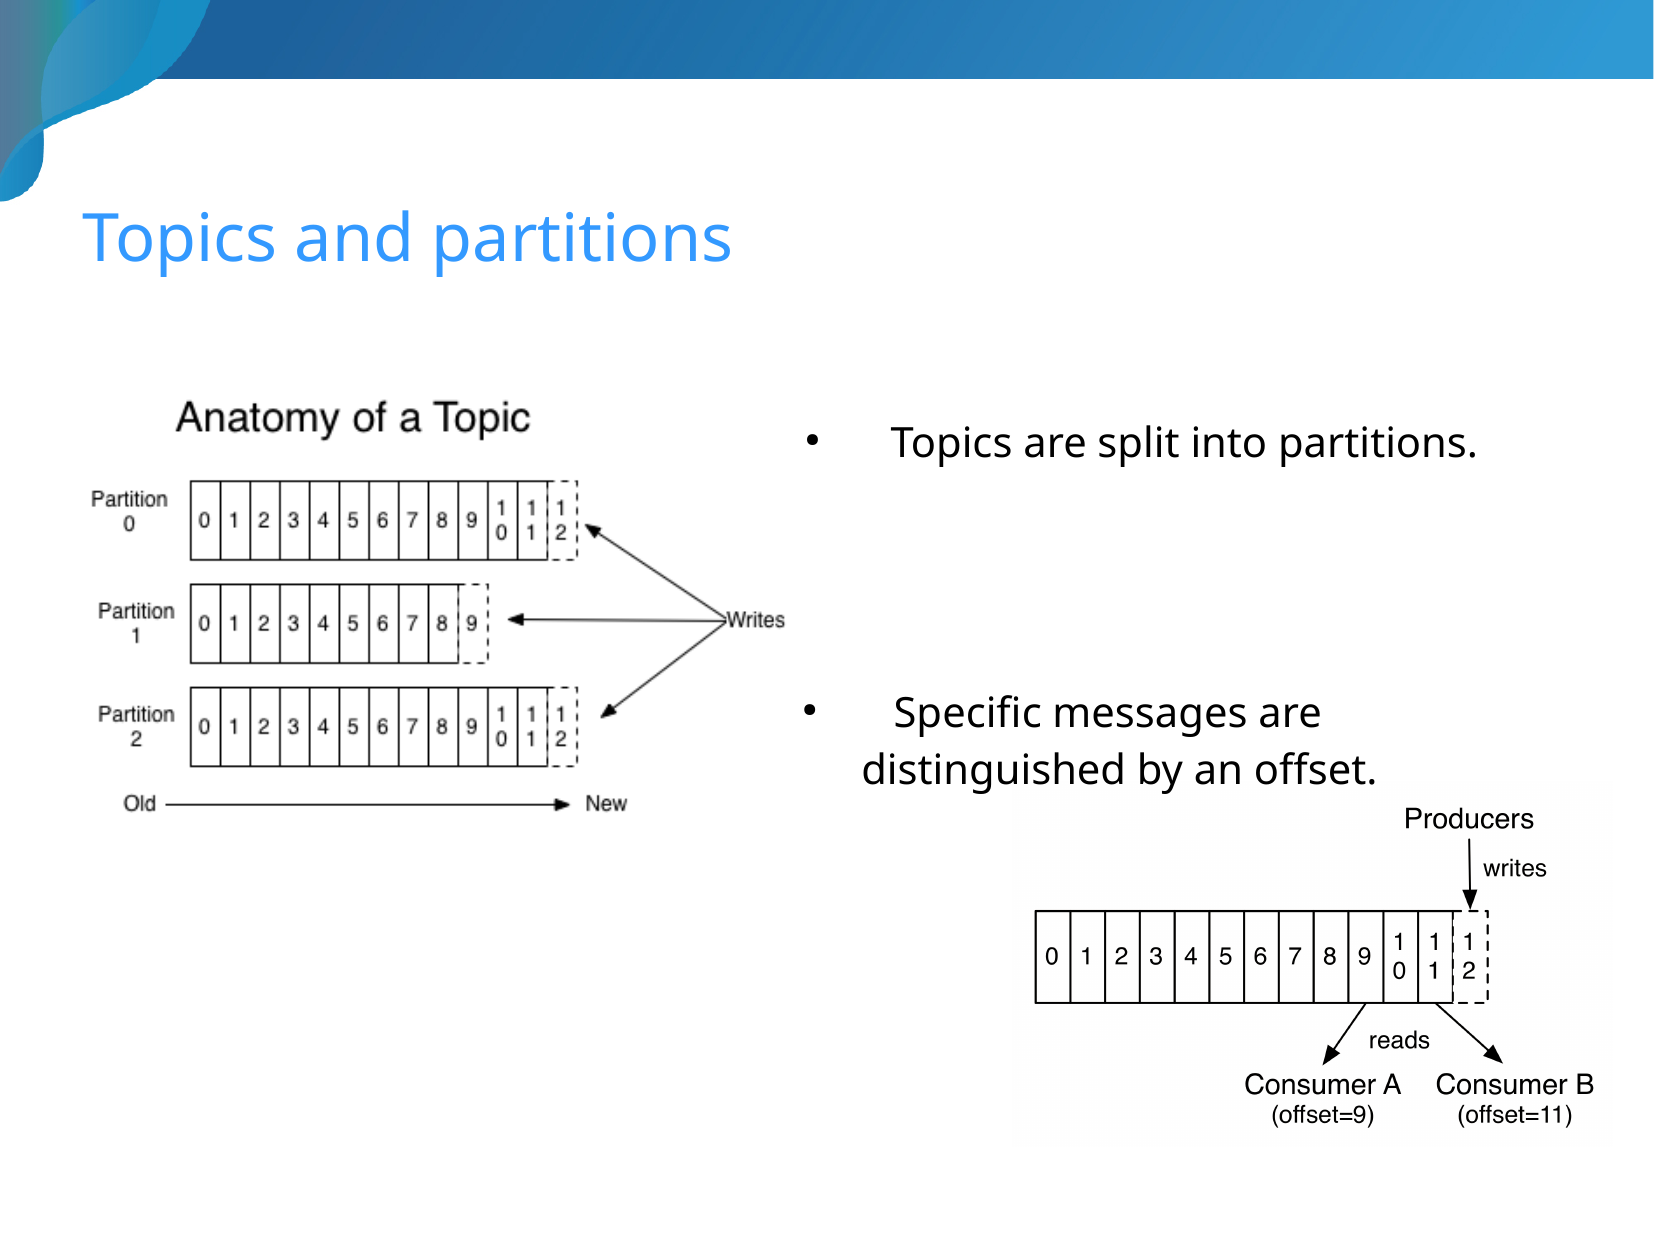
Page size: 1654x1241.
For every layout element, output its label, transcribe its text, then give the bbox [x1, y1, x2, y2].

picture [0, 0, 1654, 1241]
title Topics and partitions [82, 132, 1571, 340]
list Topics are split into partitions. [787, 412, 1613, 700]
text_box Specific messages are distinguished by an offset. [787, 675, 1576, 795]
